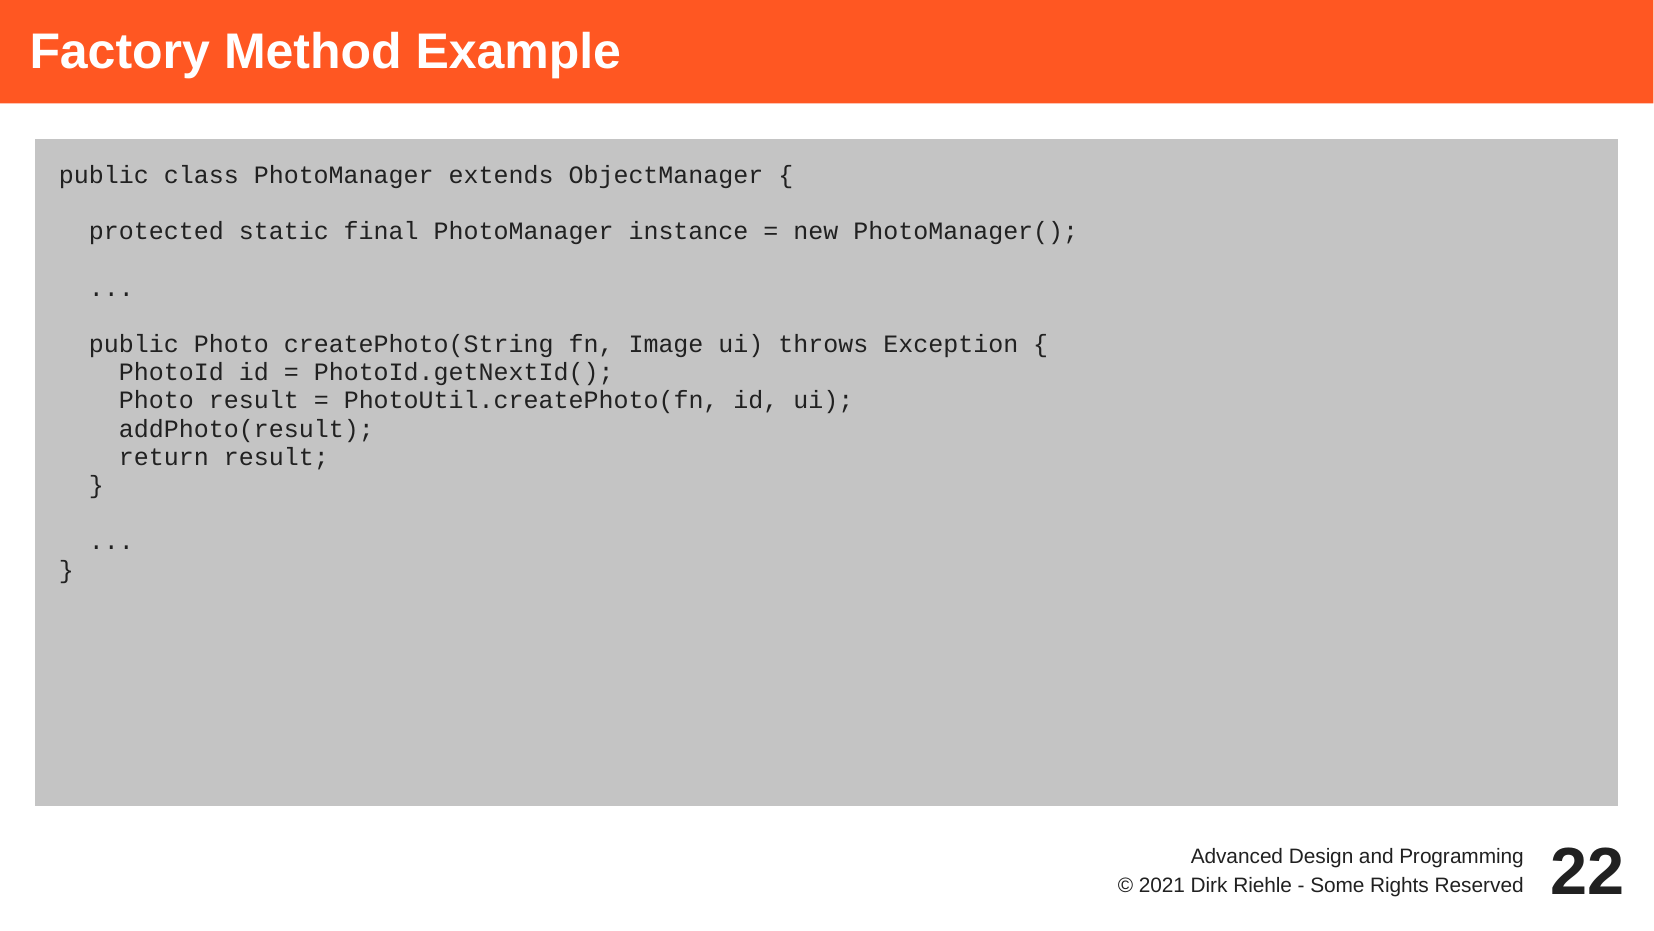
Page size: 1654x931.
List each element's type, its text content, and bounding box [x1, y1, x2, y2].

list public class PhotoManager extends ObjectManager { protected static final PhotoManager instance = new PhotoManager(); ... public Photo createPhoto(String fn, Image ui) throws Exception { PhotoId id = PhotoId.getNextId(); Photo result = PhotoUtil.createPhoto(fn, id, ui); addPhoto(result); return result; } ... } [29, 132, 1625, 813]
title Factory Method Example [0, 0, 1654, 104]
